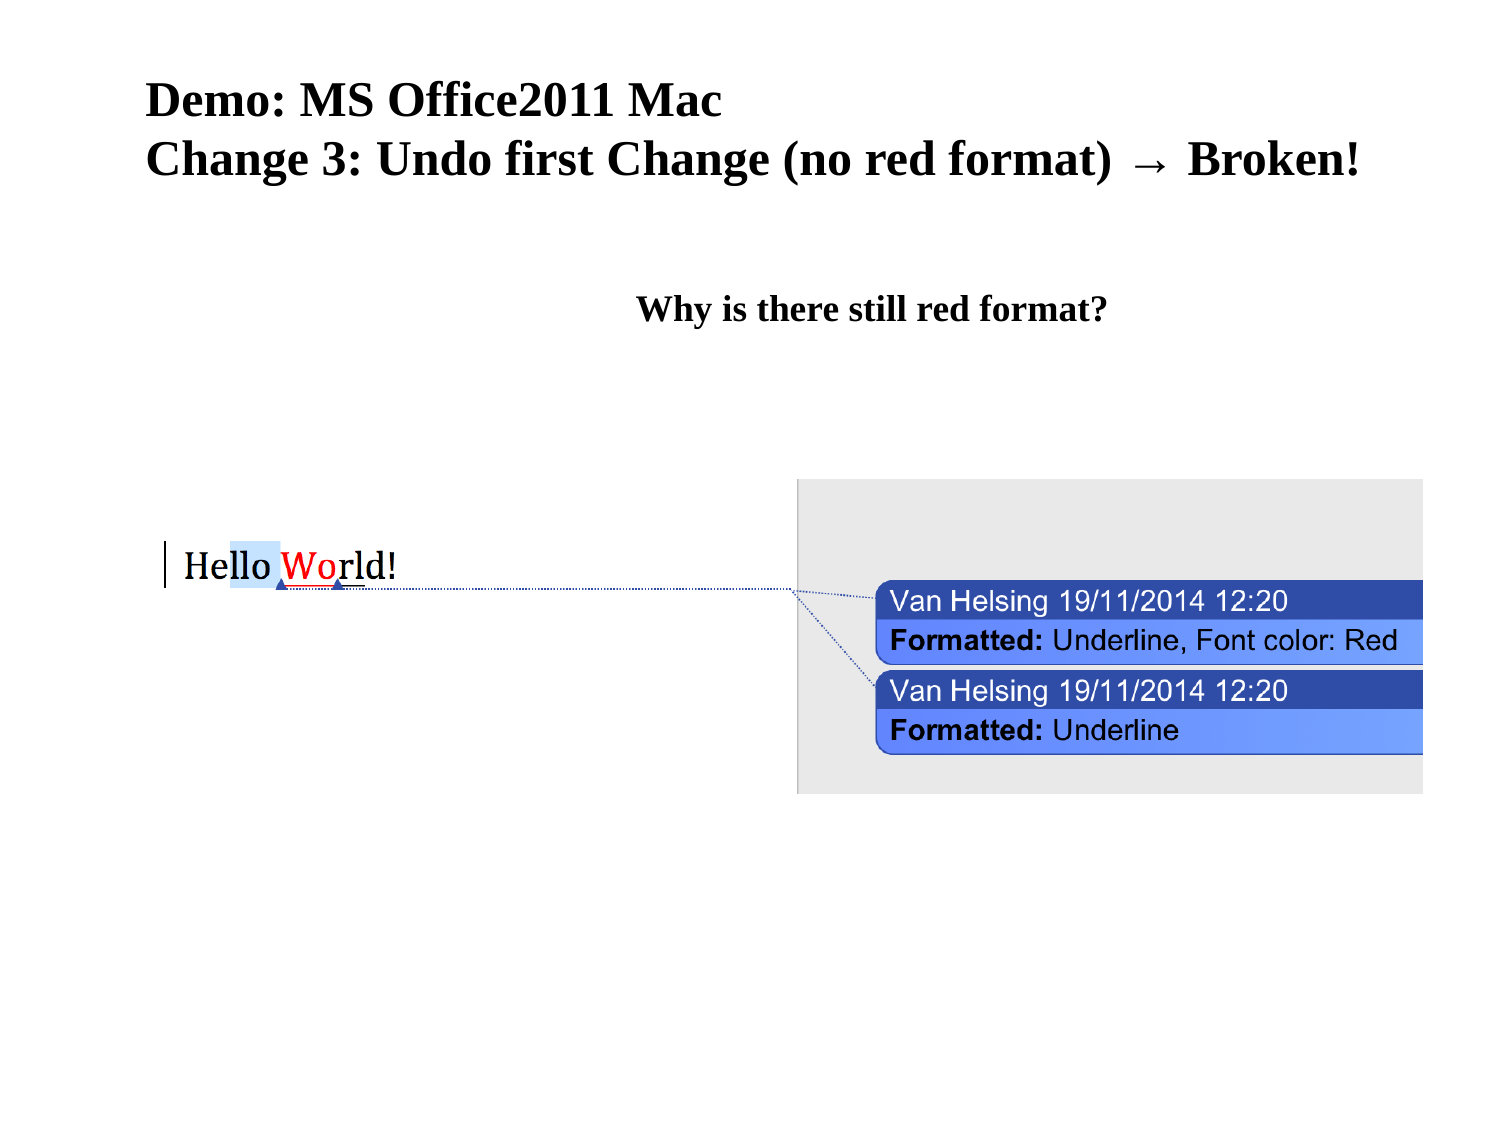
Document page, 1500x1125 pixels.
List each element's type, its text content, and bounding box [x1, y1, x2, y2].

title Demo: MS Office2011 Mac Change 3: Undo first Change (no red format) → Broken! [145, 67, 1388, 219]
picture [145, 479, 1423, 794]
text_box Why is there still red format? [620, 280, 1124, 337]
